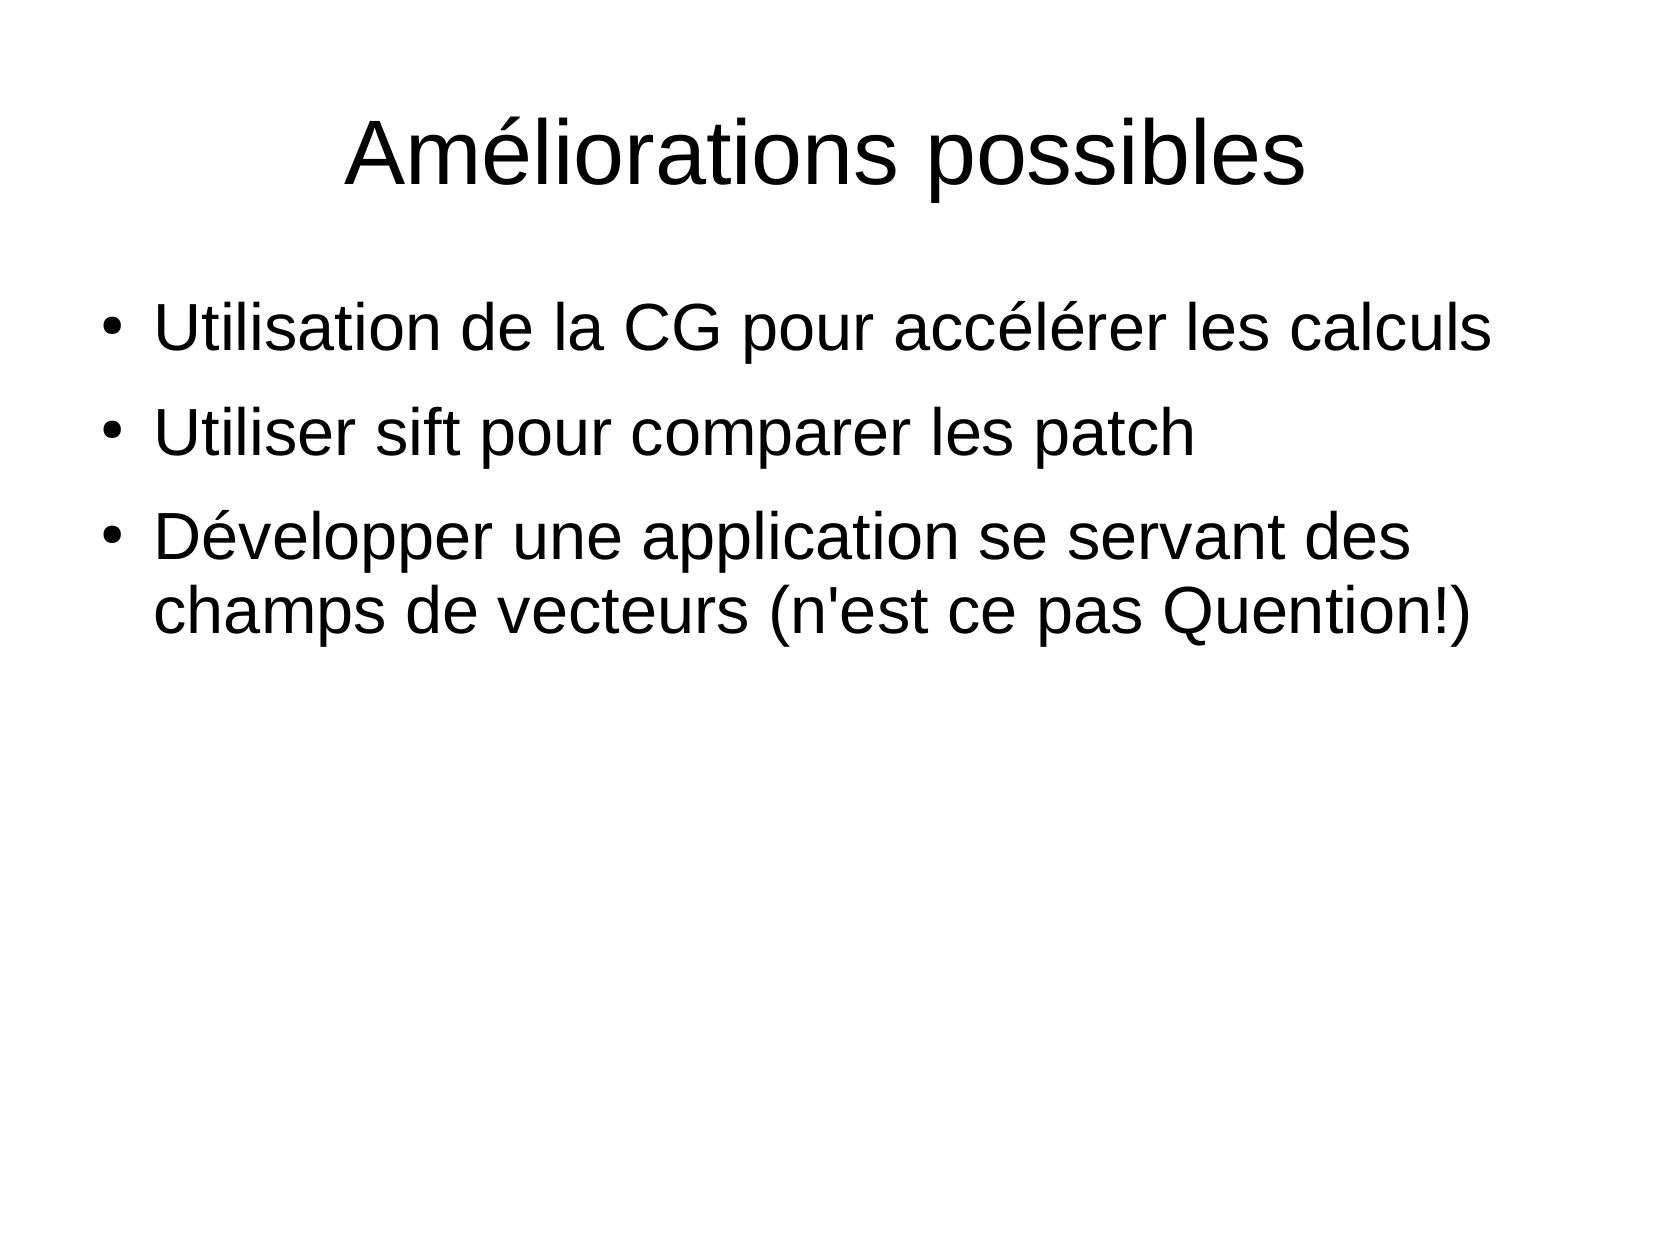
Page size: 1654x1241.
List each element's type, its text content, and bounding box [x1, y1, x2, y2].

list Utilisation de la CG pour accélérer les calculs Utiliser sift pour comparer les patch Développer une application se servant des champs de vecteurs (n'est ce pas Quention!) [82, 290, 1571, 1010]
title Améliorations possibles [82, 49, 1571, 257]
